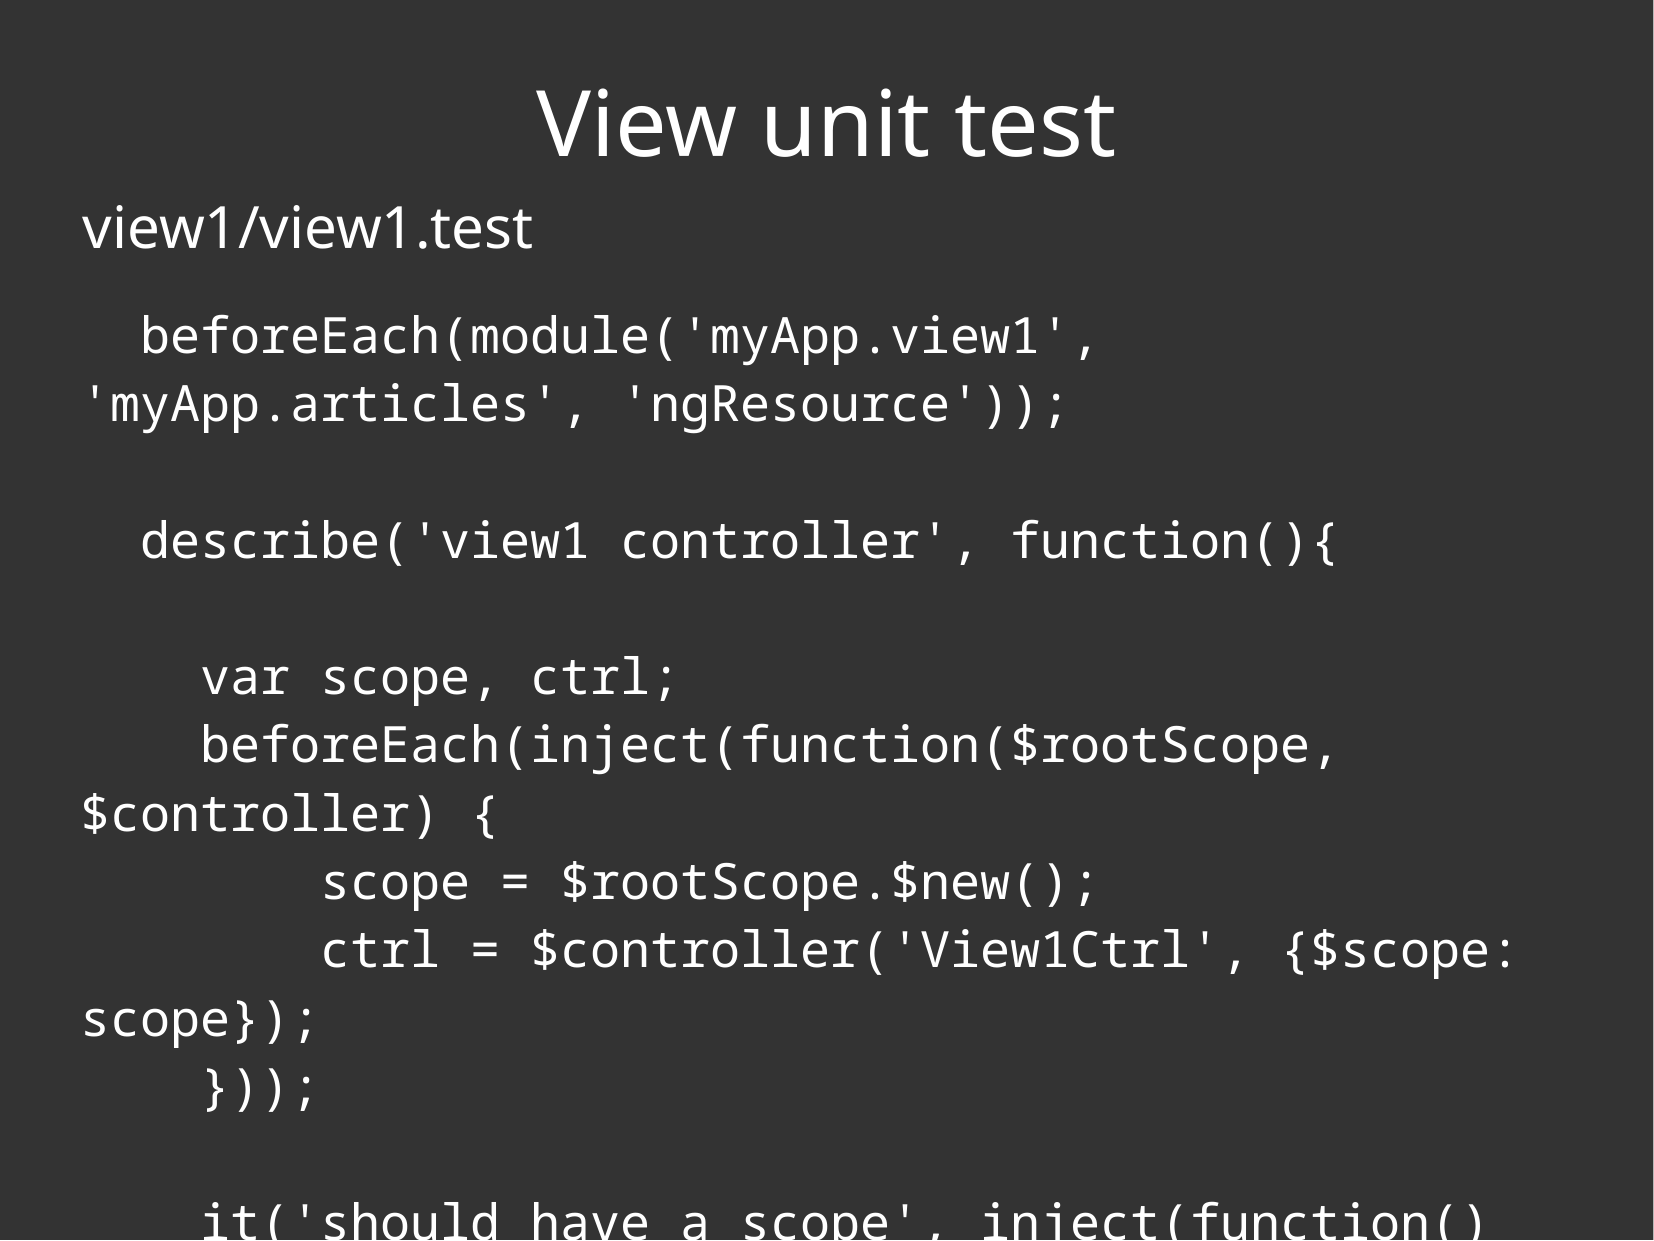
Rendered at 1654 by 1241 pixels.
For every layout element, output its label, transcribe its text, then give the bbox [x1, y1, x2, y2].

text_box beforeEach(module('myApp.view1', 'myApp.articles', 'ngResource')); describe('view1 controller', function(){ var scope, ctrl; beforeEach(inject(function($rootScope, $controller) { scope = $rootScope.$new(); ctrl = $controller('View1Ctrl', {$scope: scope}); })); it('should have a scope', inject(function() { expect(ctrl).toBeDefined(); })); }); [65, 292, 1554, 1108]
title view1/view1.test [82, 153, 1572, 299]
title View unit test [82, 17, 1571, 153]
